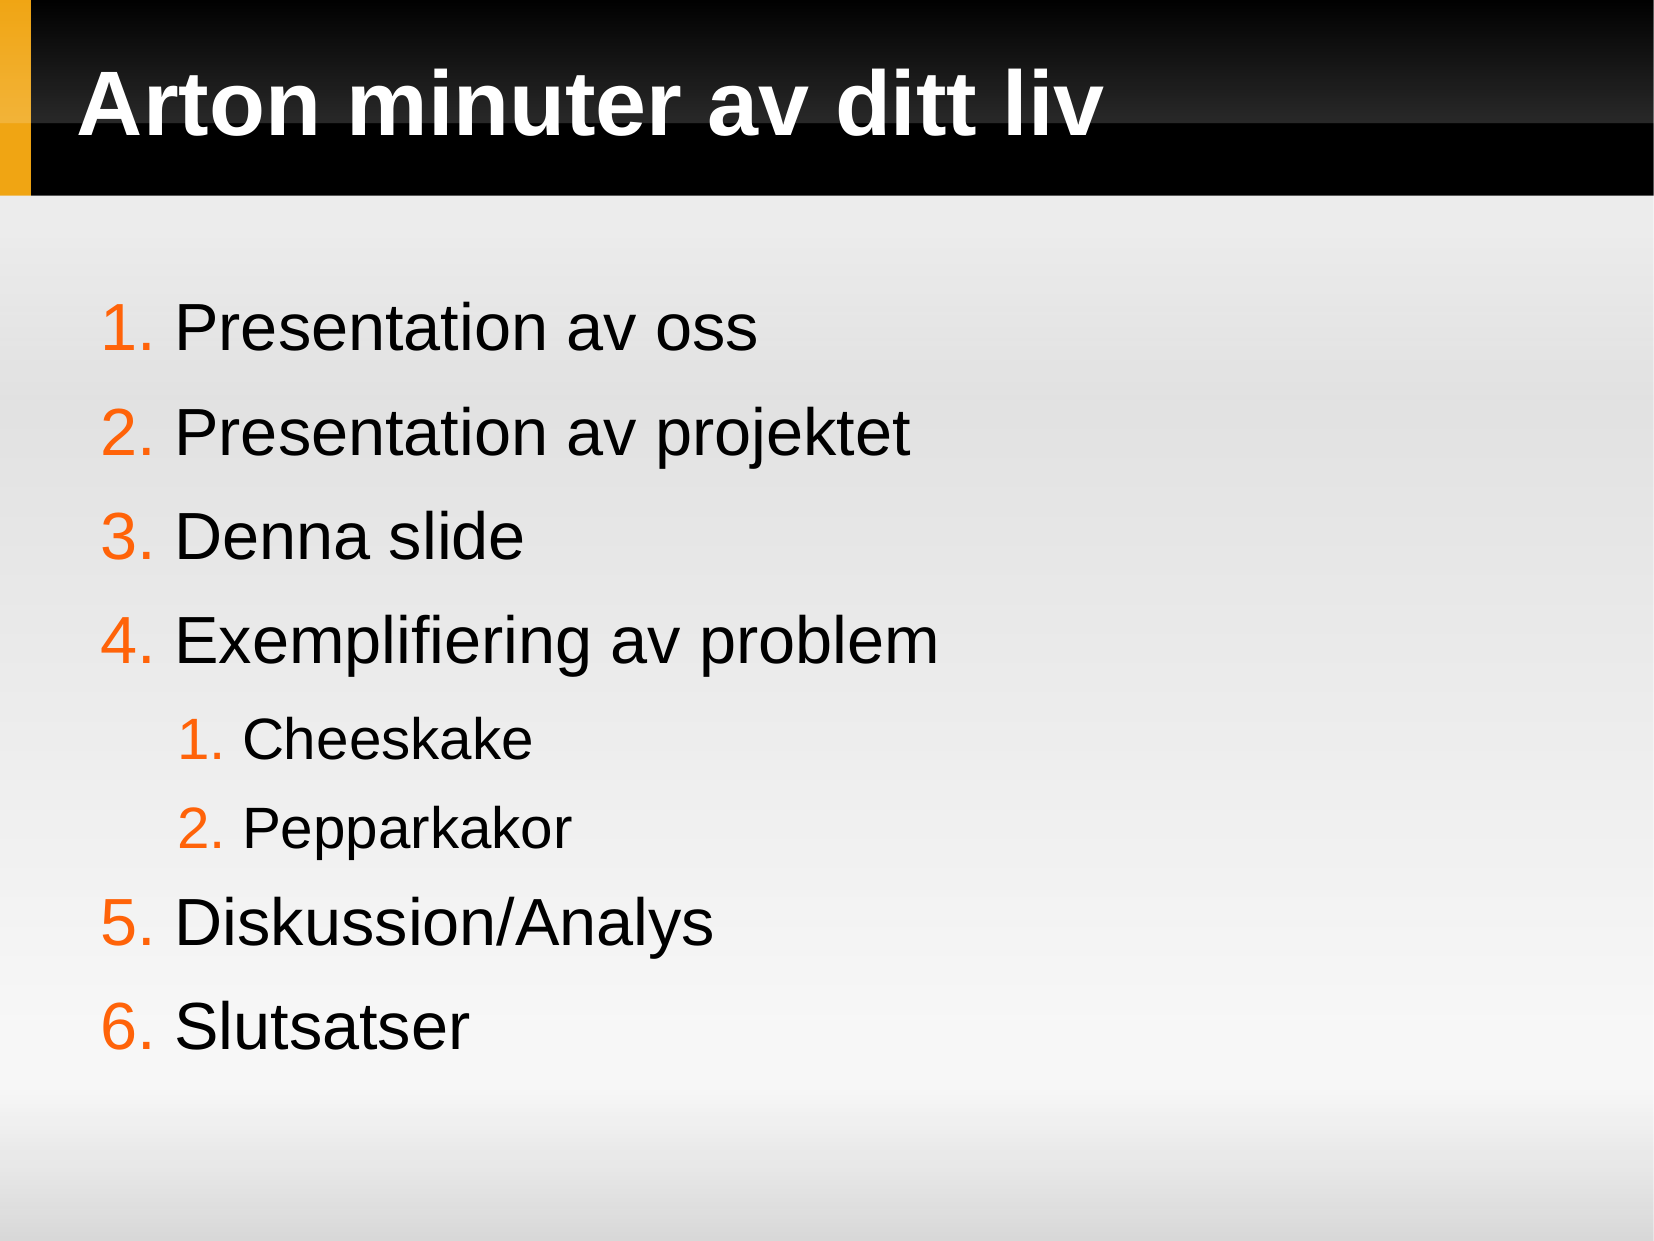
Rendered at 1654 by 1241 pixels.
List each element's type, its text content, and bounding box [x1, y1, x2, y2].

list Presentation av oss Presentation av projektet Denna slide Exemplifiering av problem Cheeskake Pepparkakor Diskussion/Analys Slutsatser [82, 290, 1571, 1094]
title Arton minuter av ditt liv [76, 7, 1565, 200]
picture [0, 0, 1654, 1241]
